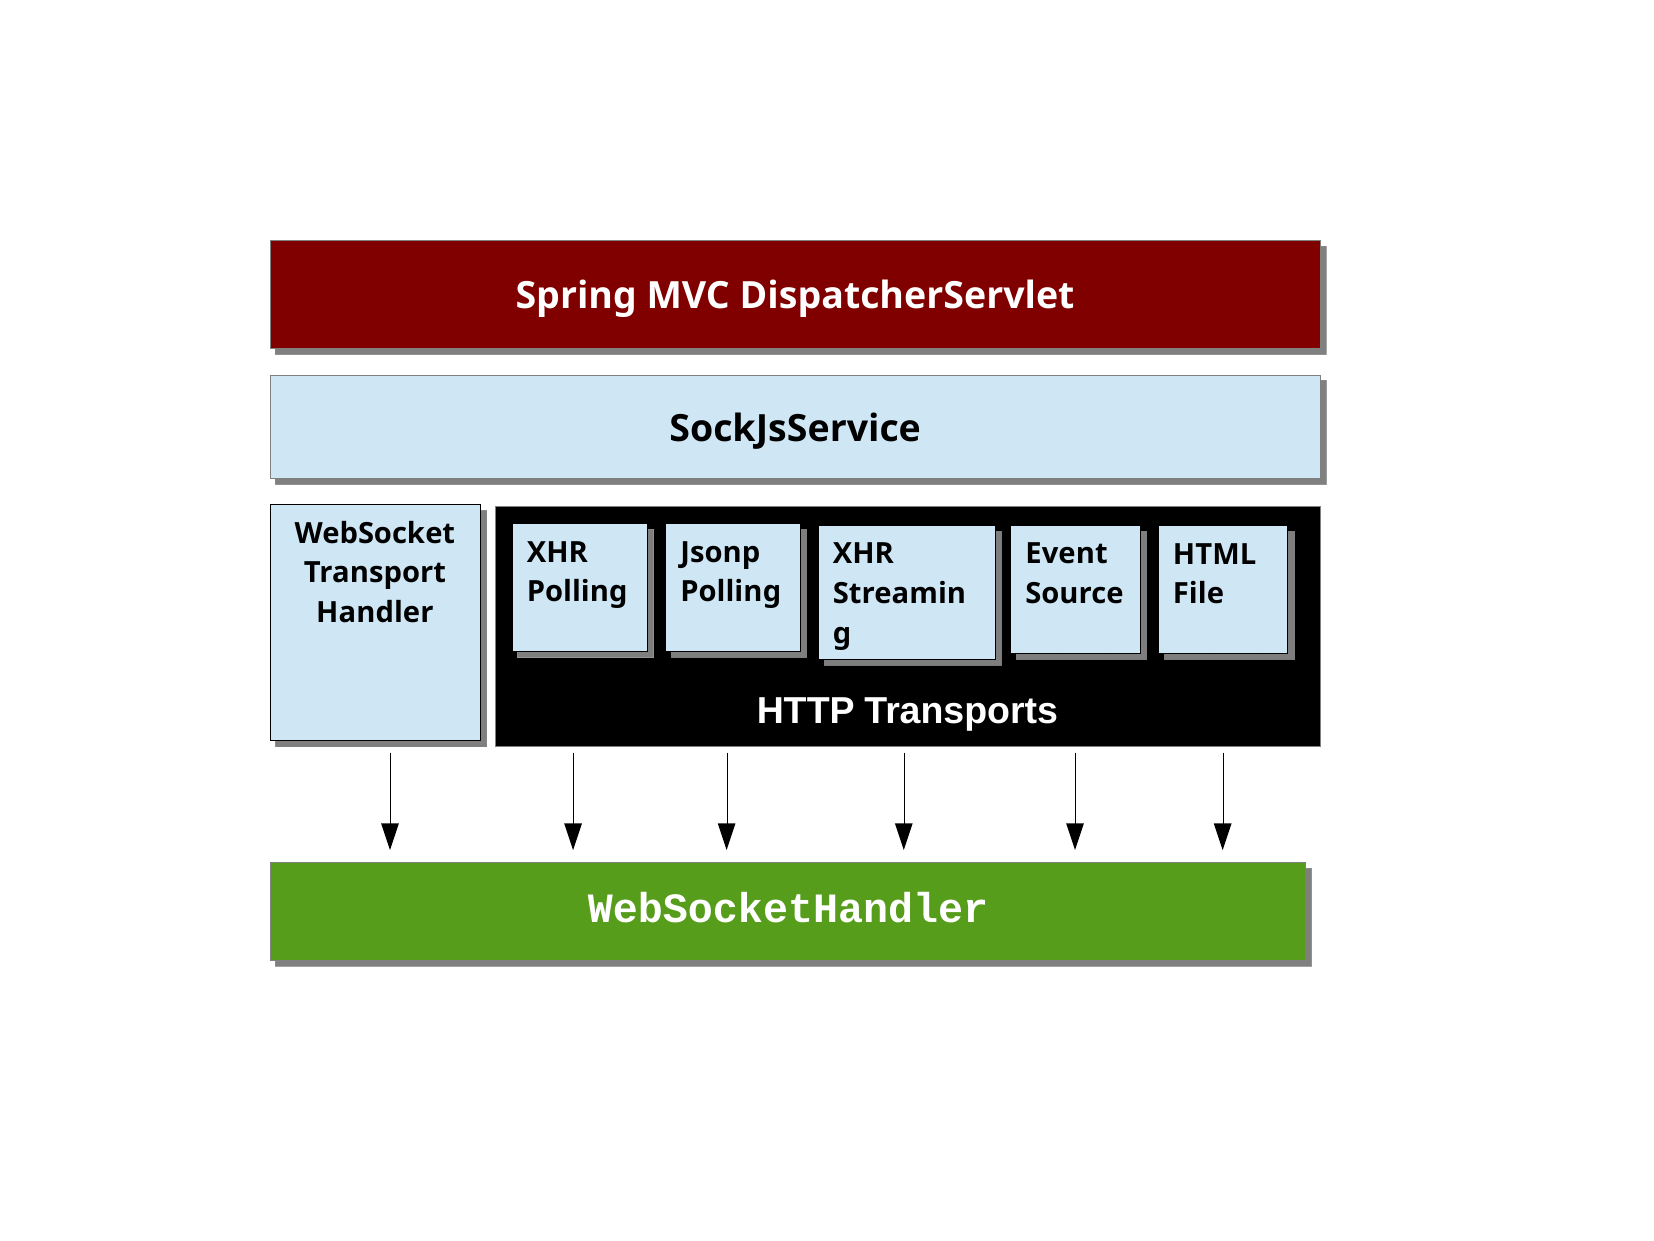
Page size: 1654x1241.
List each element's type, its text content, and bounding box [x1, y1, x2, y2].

text_box HTML File [1158, 525, 1288, 654]
text_box WebSocket Transport Handler [270, 504, 481, 741]
text_box Event Source [1010, 525, 1141, 654]
text_box Jsonp Polling [665, 523, 801, 652]
text_box XHR Streaming [818, 525, 996, 654]
text_box HTTP Transports [495, 506, 1321, 747]
text_box XHR Polling [512, 523, 648, 652]
text_box WebSocketHandler [270, 862, 1306, 961]
text_box Spring MVC DispatcherServlet [270, 240, 1321, 349]
text_box SockJsService [270, 375, 1321, 479]
